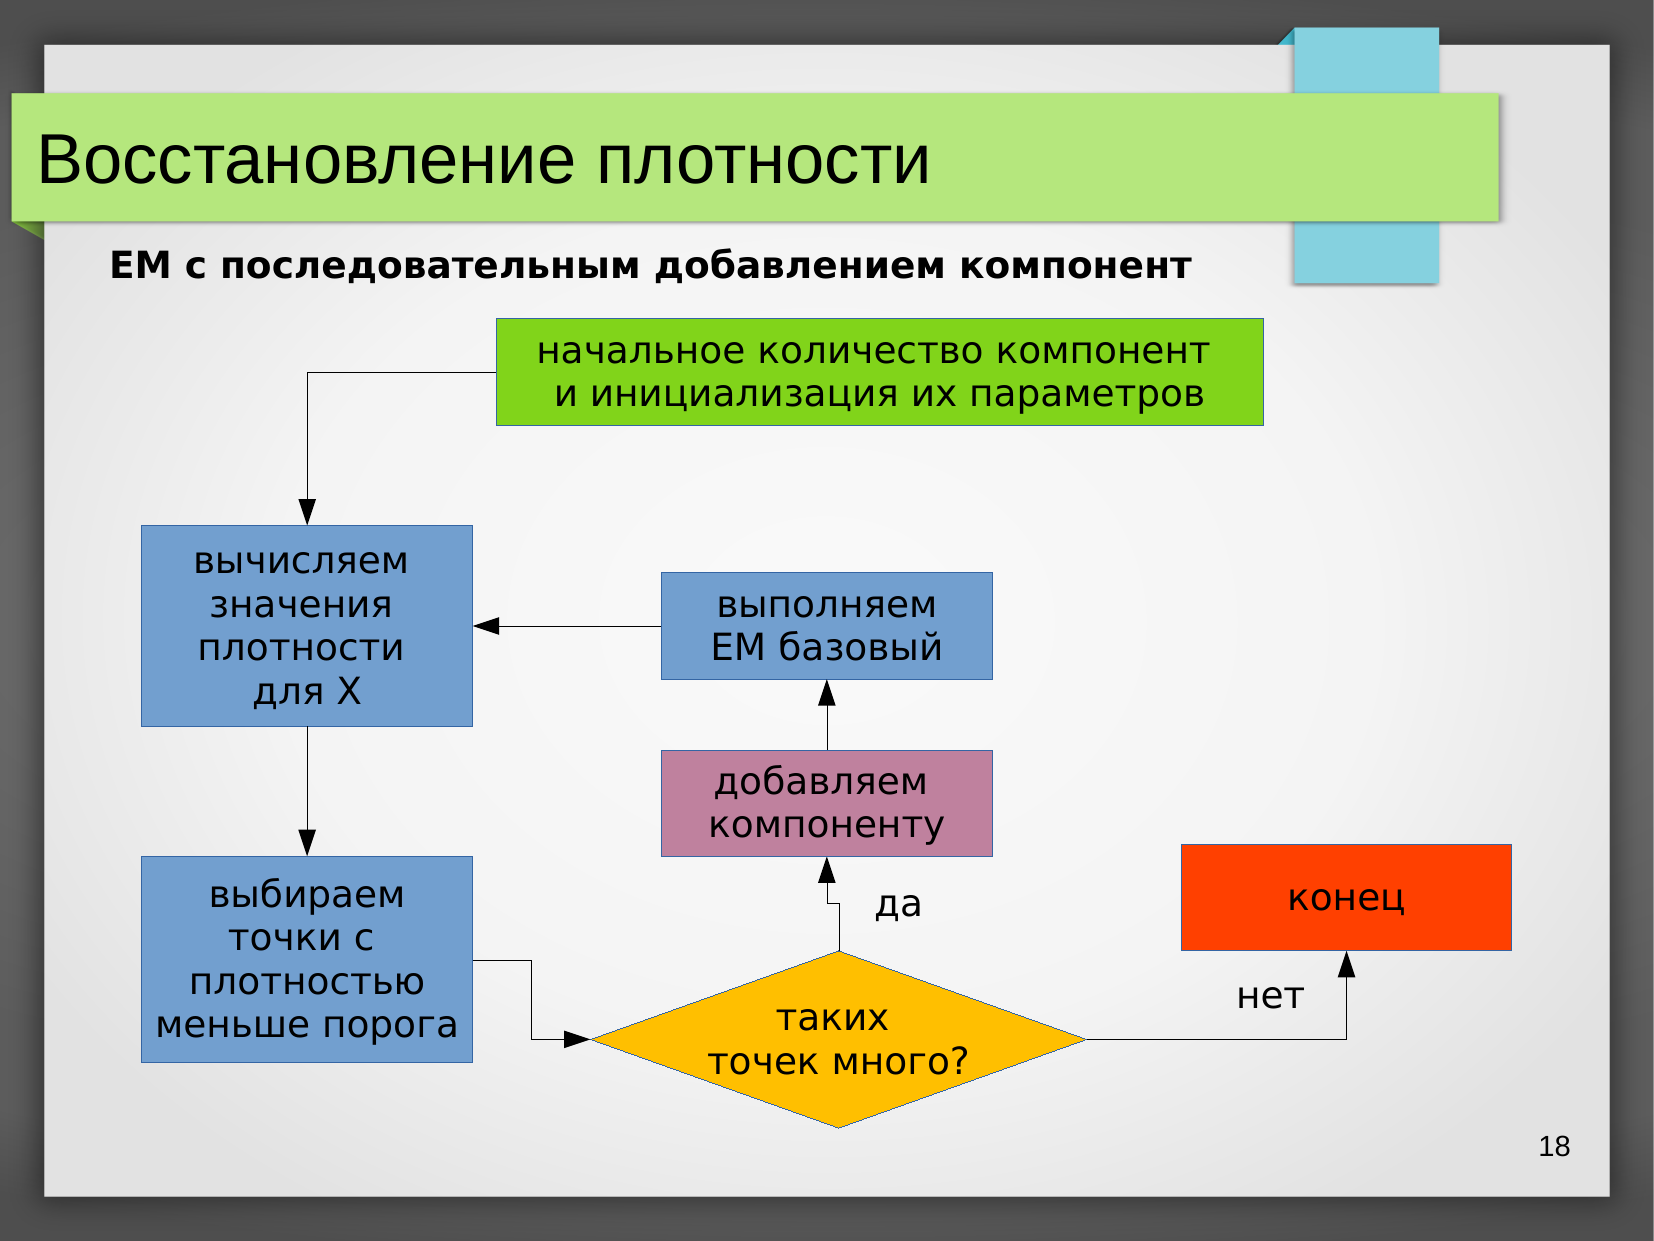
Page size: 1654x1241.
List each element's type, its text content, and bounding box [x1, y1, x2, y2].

text_box выполняем ЕМ базовый [661, 572, 993, 680]
text_box таких точек много? [591, 950, 1086, 1129]
text_box EM с последовательным добавлением компонент [94, 236, 1229, 297]
text_box конец [1181, 844, 1512, 951]
text_box вычисляем значения плотности для X [141, 525, 473, 727]
picture [0, 0, 1654, 1241]
text_box начальное количество компонент и инициализация их параметров [496, 318, 1264, 426]
text_box выбираем точки с плотностью меньше порога [141, 856, 473, 1063]
title Восстановление плотности [35, 118, 1489, 200]
text_box добавляем компоненту [661, 750, 993, 857]
